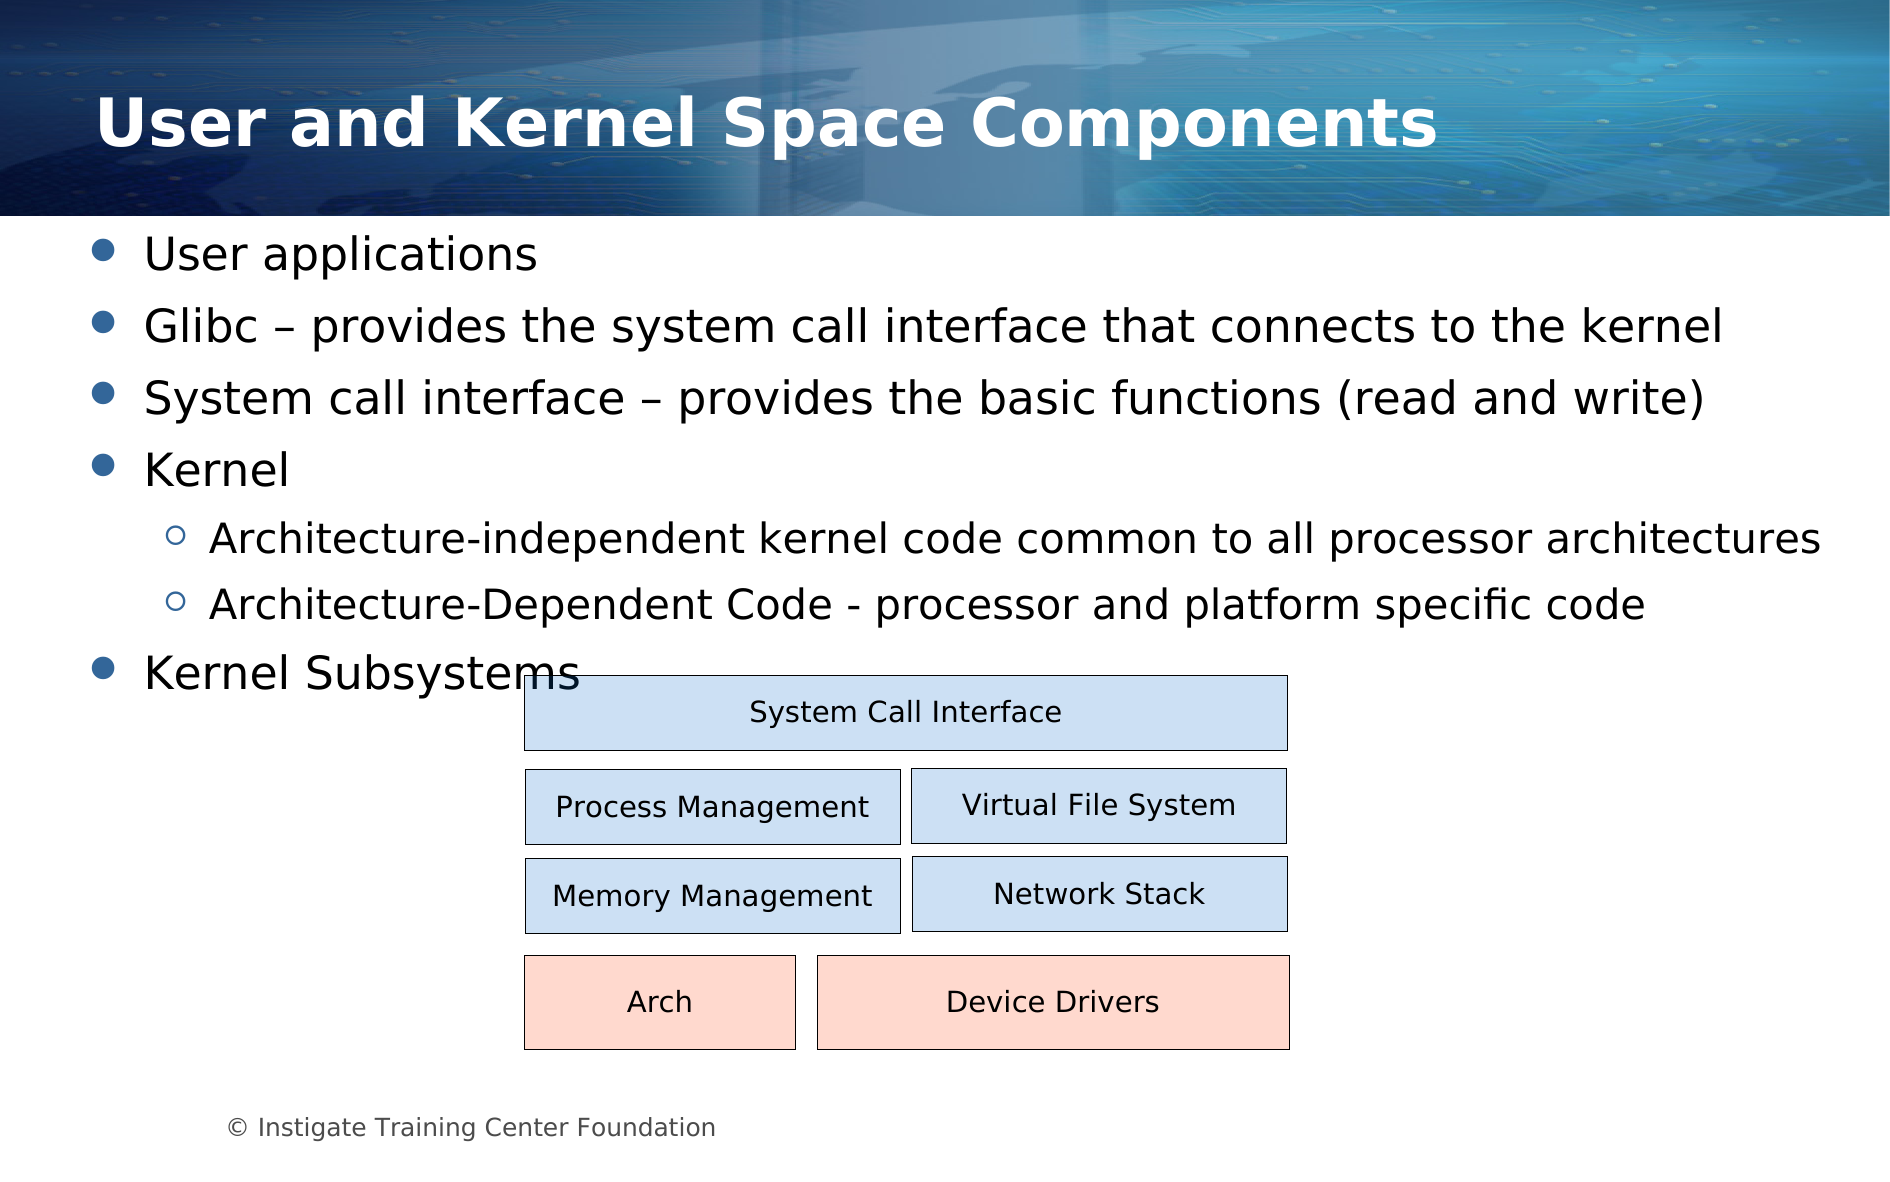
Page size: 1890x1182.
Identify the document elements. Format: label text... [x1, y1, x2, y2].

text_box Device Drivers [817, 955, 1290, 1050]
text_box Network Stack [912, 856, 1288, 932]
list User applications Glibc – provides the system call interface that connects to the kernel System call interface – provides the basic functions (read and write) Kernel Architecture-independent kernel code common to all processor architectures Architecture-Dependent Code - processor and platform specific code Kernel Subsystems [88, 228, 1838, 1126]
text_box Process Management [525, 769, 901, 845]
text_box Virtual File System [911, 768, 1287, 844]
text_box System Call Interface [524, 675, 1288, 751]
text_box Arch [524, 955, 796, 1050]
title User and Kernel Space Components [94, 47, 1793, 217]
picture [0, 0, 1890, 216]
text_box Memory Management [525, 858, 901, 934]
